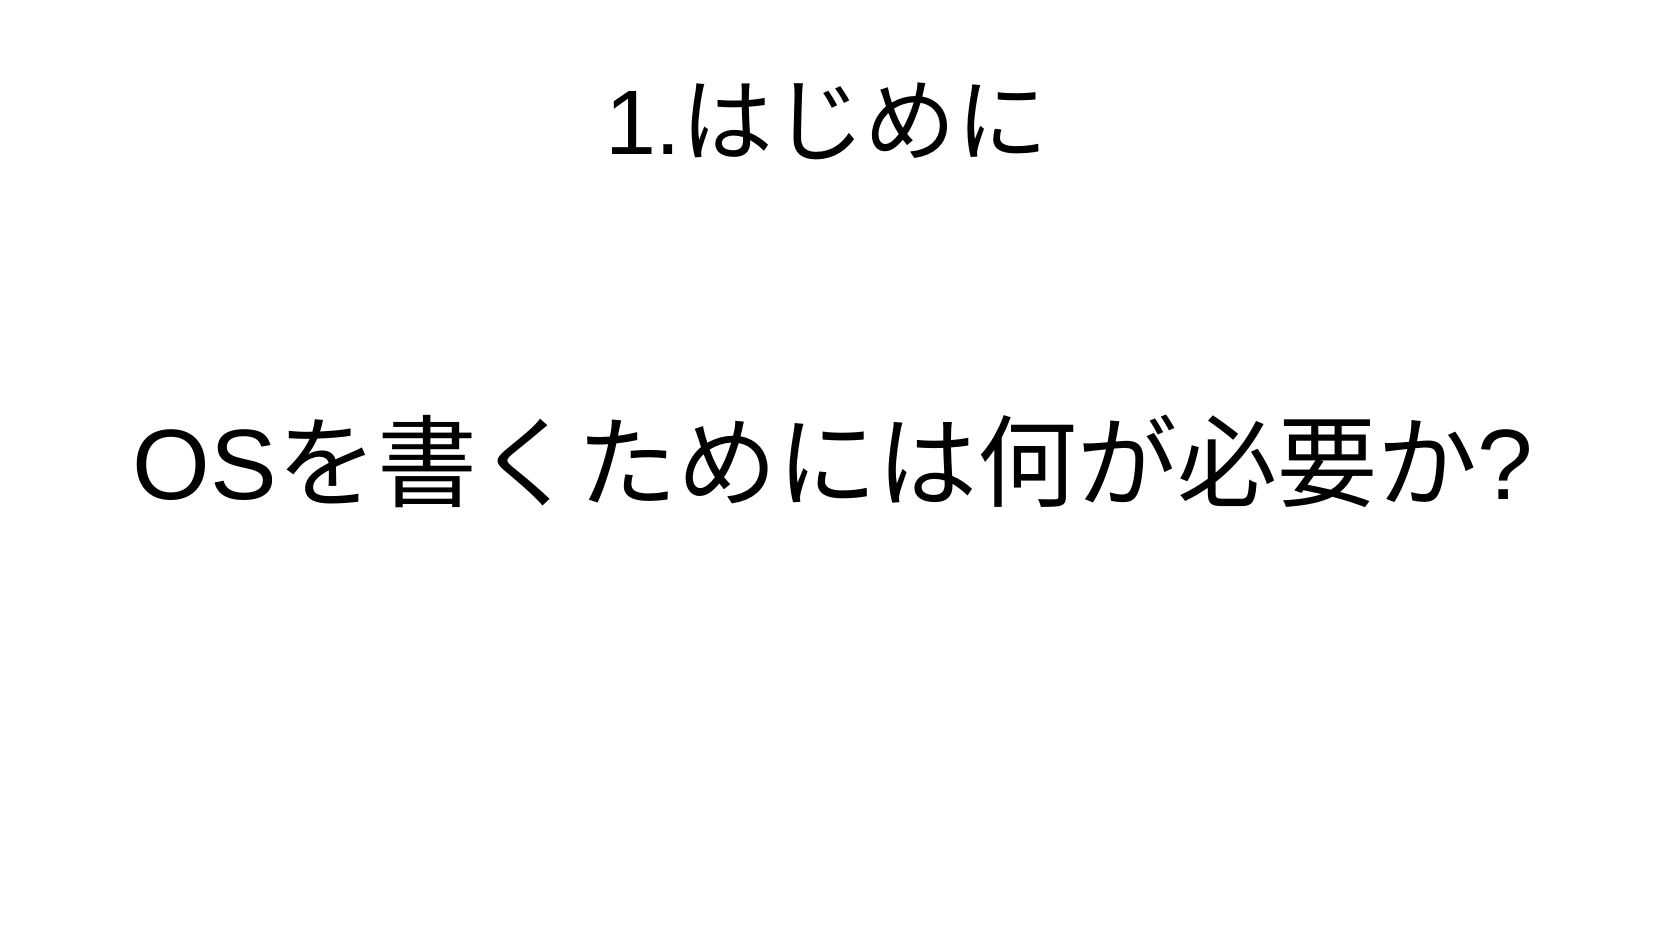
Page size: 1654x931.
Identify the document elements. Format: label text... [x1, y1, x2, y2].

title 1.はじめに [82, 37, 1571, 193]
list OSを書くためには何が必要か? [59, 383, 1536, 669]
